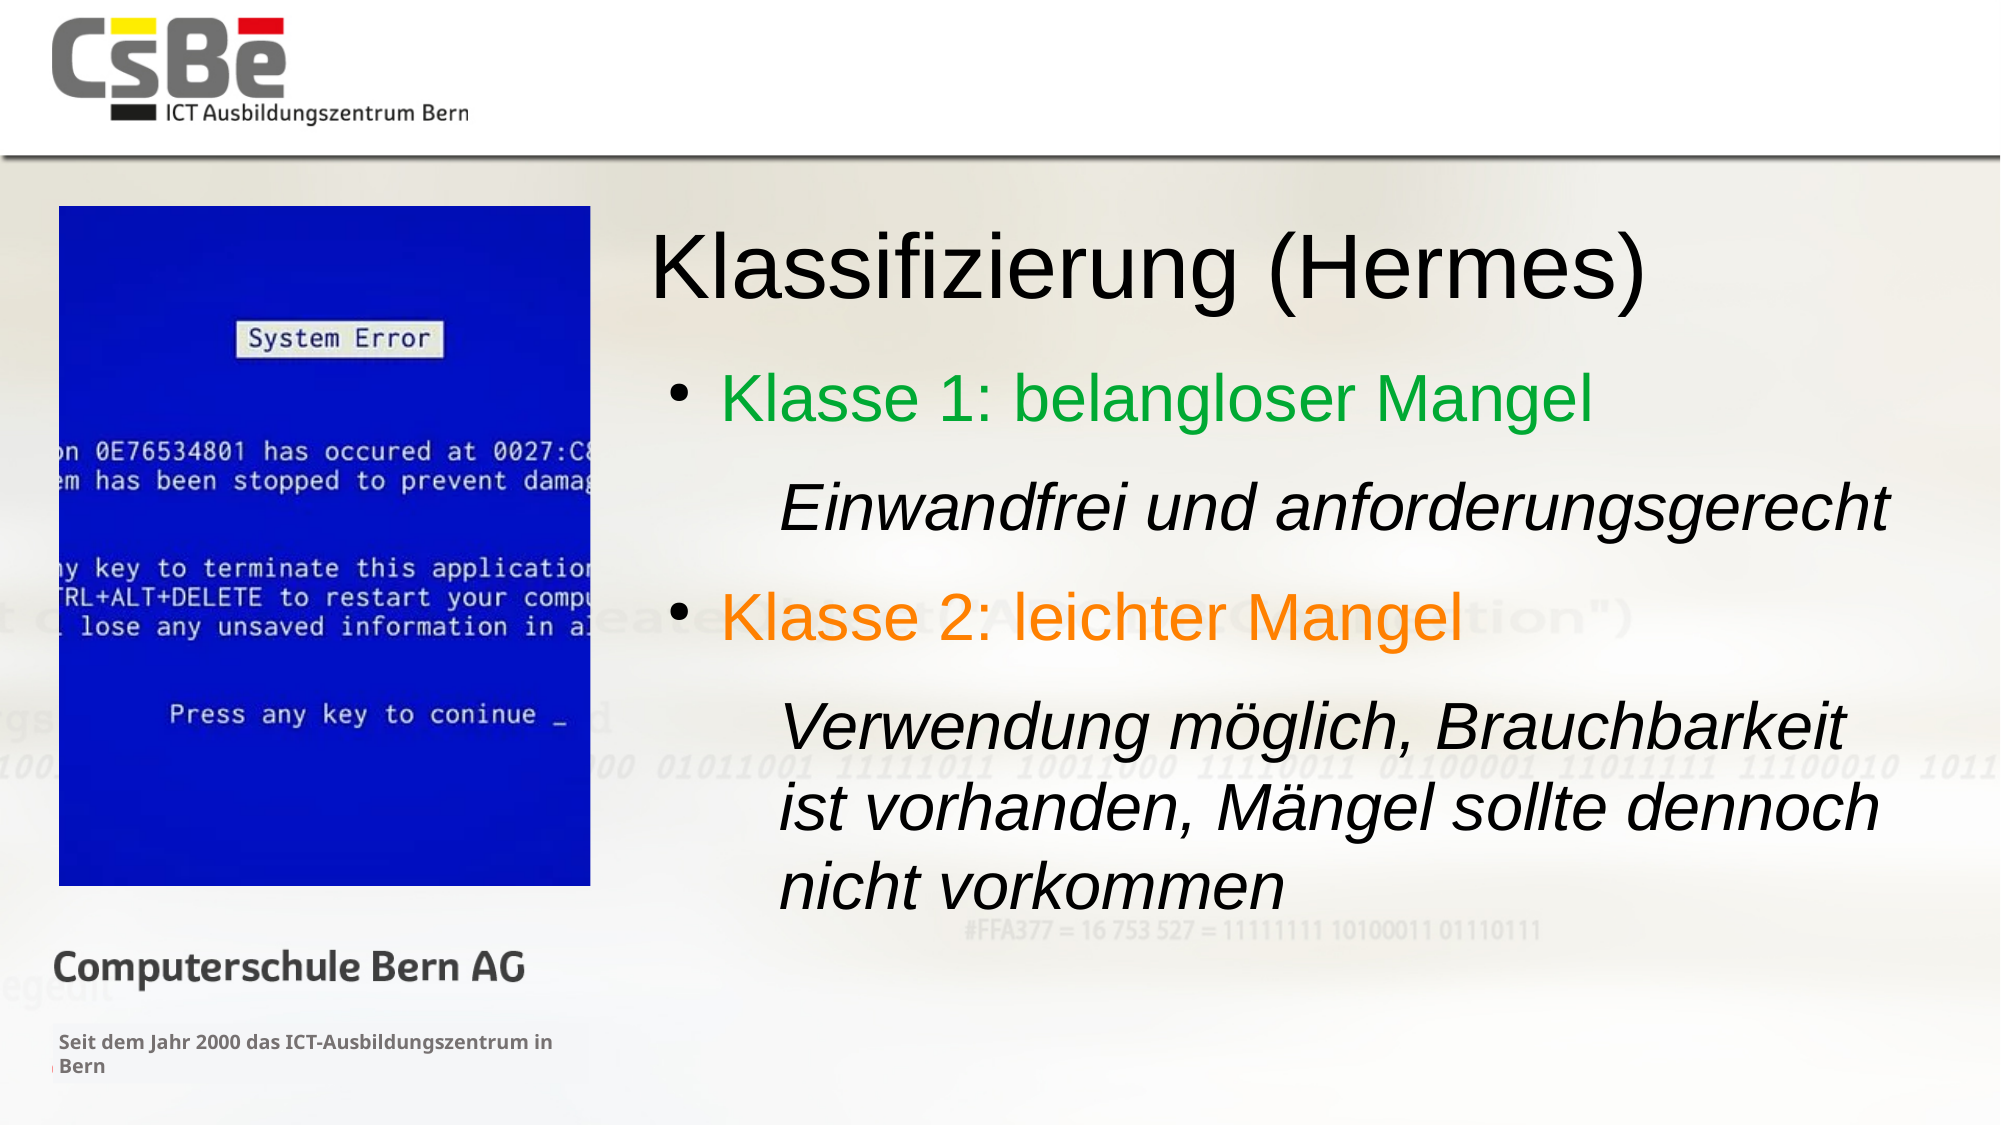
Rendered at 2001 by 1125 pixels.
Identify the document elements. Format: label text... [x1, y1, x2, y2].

picture [0, 0, 2001, 1125]
list Klassifizierung (Hermes) [649, 206, 1920, 355]
list Klasse 1: belangloser Mangel Einwandfrei und anforderungsgerecht Klasse 2: leichter Mangel Verwendung möglich, Brauchbarkeit ist vorhanden, Mängel sollte dennoch nicht vorkommen [649, 355, 1920, 1004]
